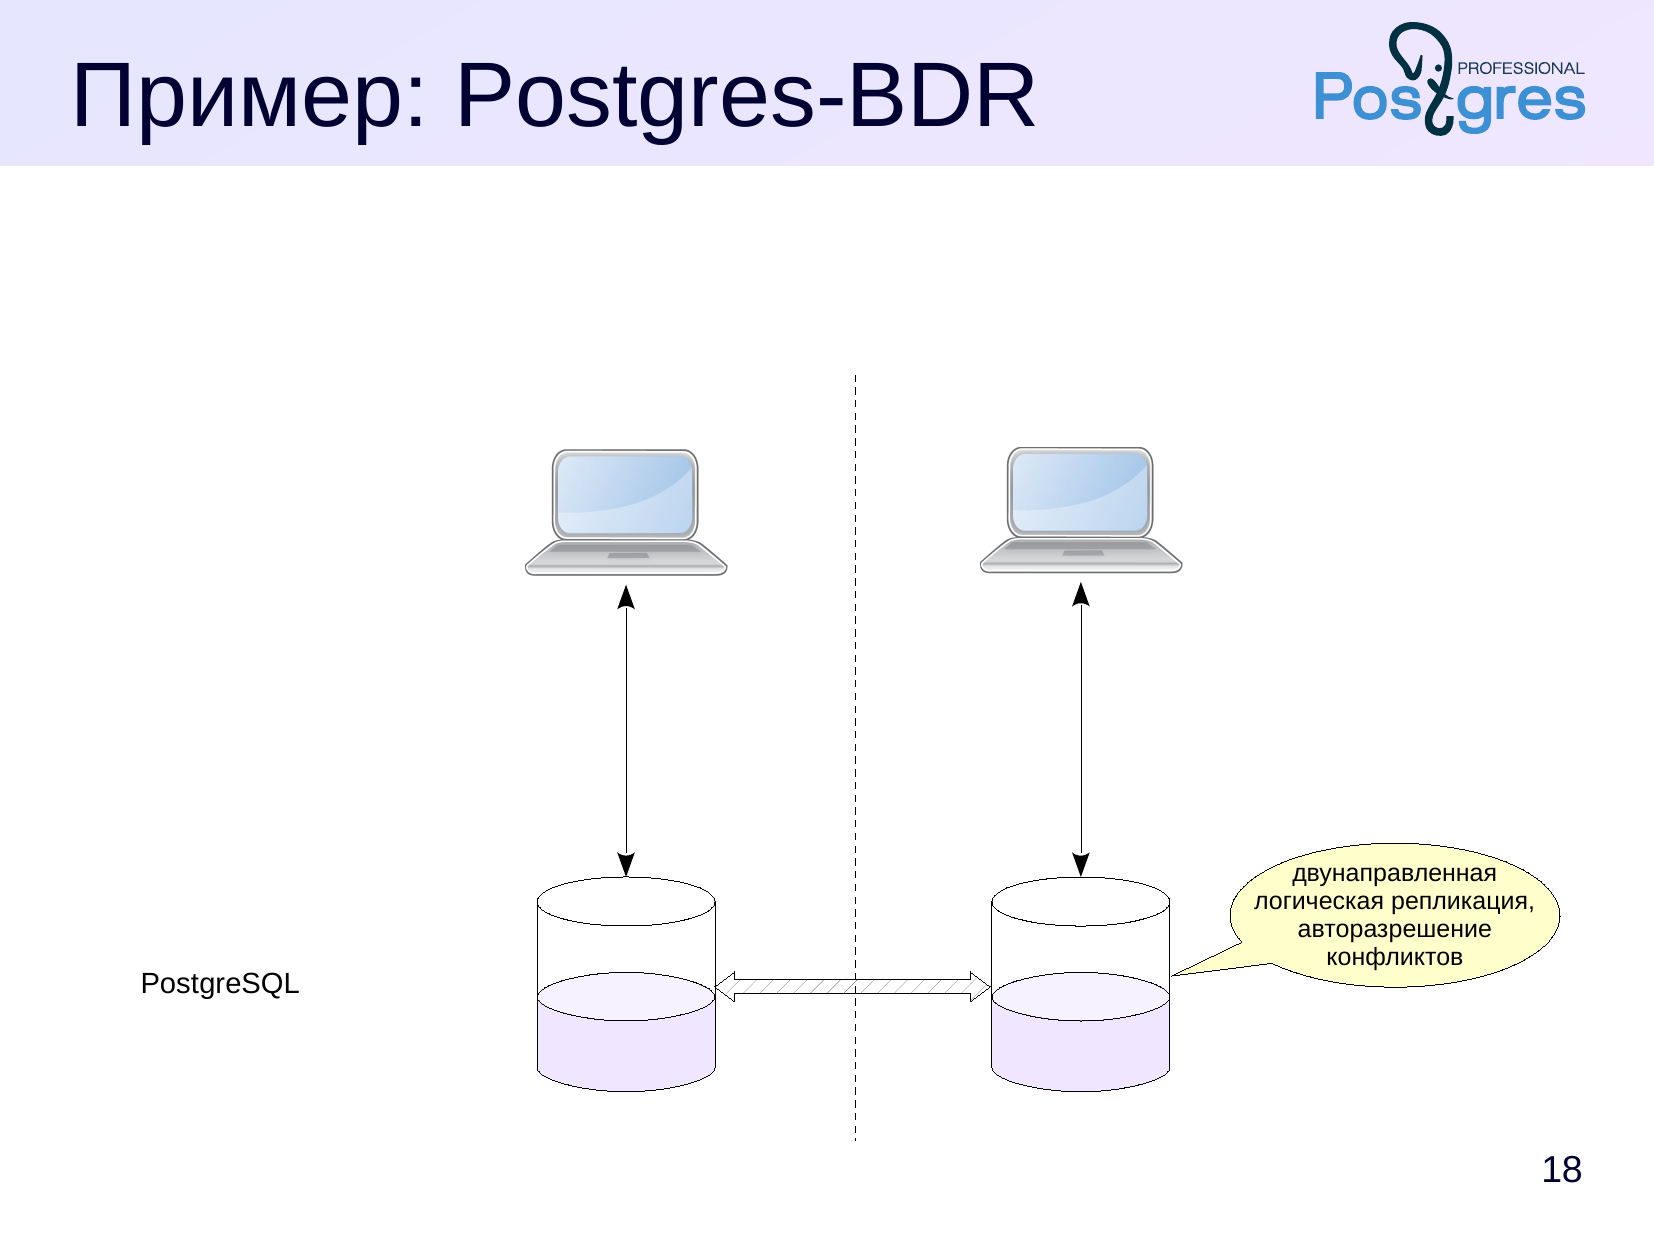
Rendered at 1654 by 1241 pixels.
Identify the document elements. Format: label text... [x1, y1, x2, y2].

title Пример: Postgres-BDR [70, 43, 1241, 147]
text_box двунаправленная логическая репликация, авторазрешение конфликтов [1171, 843, 1561, 988]
text_box PostgreSQL [70, 959, 316, 1008]
text_box [537, 876, 1170, 1092]
picture [971, 438, 1191, 582]
picture [516, 440, 736, 585]
list [70, 283, 1583, 1141]
